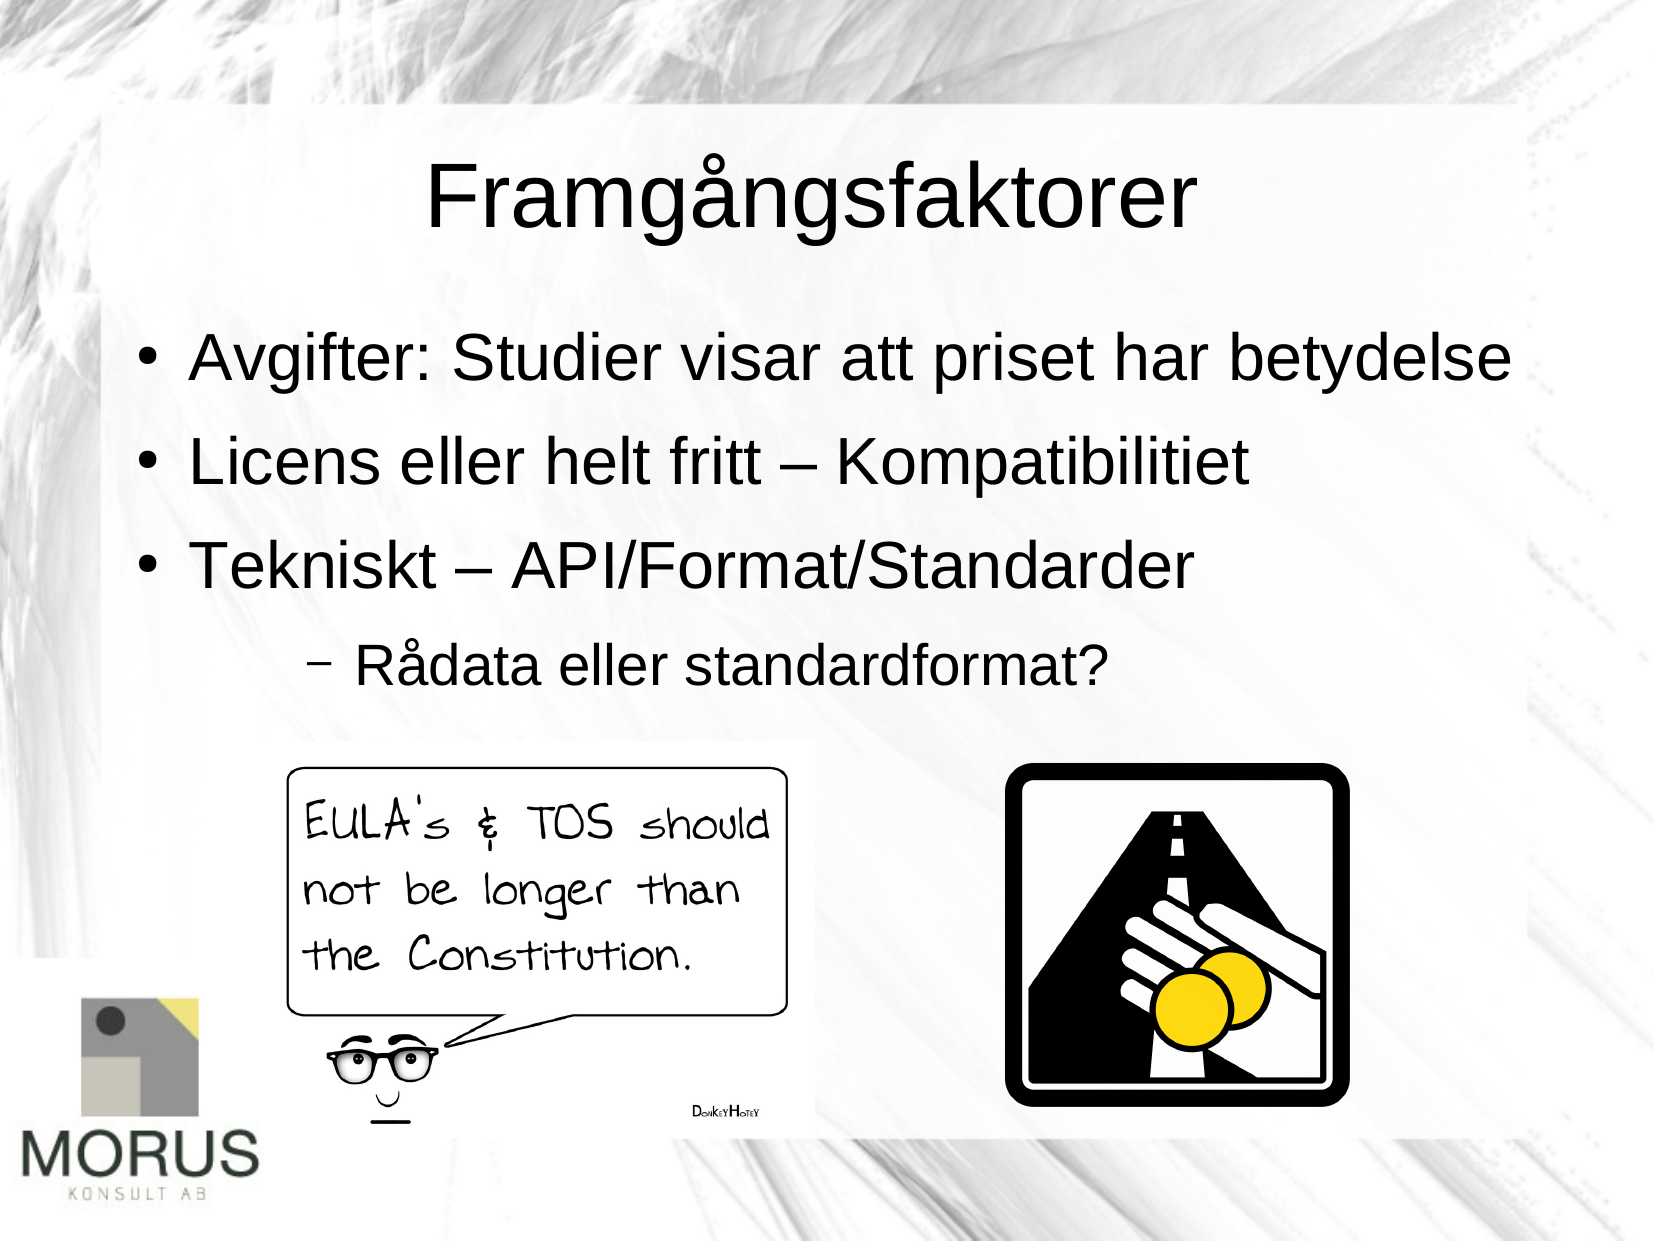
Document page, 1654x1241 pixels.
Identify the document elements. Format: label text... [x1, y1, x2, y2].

title Framgångsfaktorer [118, 112, 1506, 281]
picture [0, 0, 1654, 1241]
list Avgifter: Studier visar att priset har betydelse Licens eller helt fritt – Kompatibilitiet Tekniskt – API/Format/Standarder Rådata eller standardformat? [118, 319, 1571, 1040]
